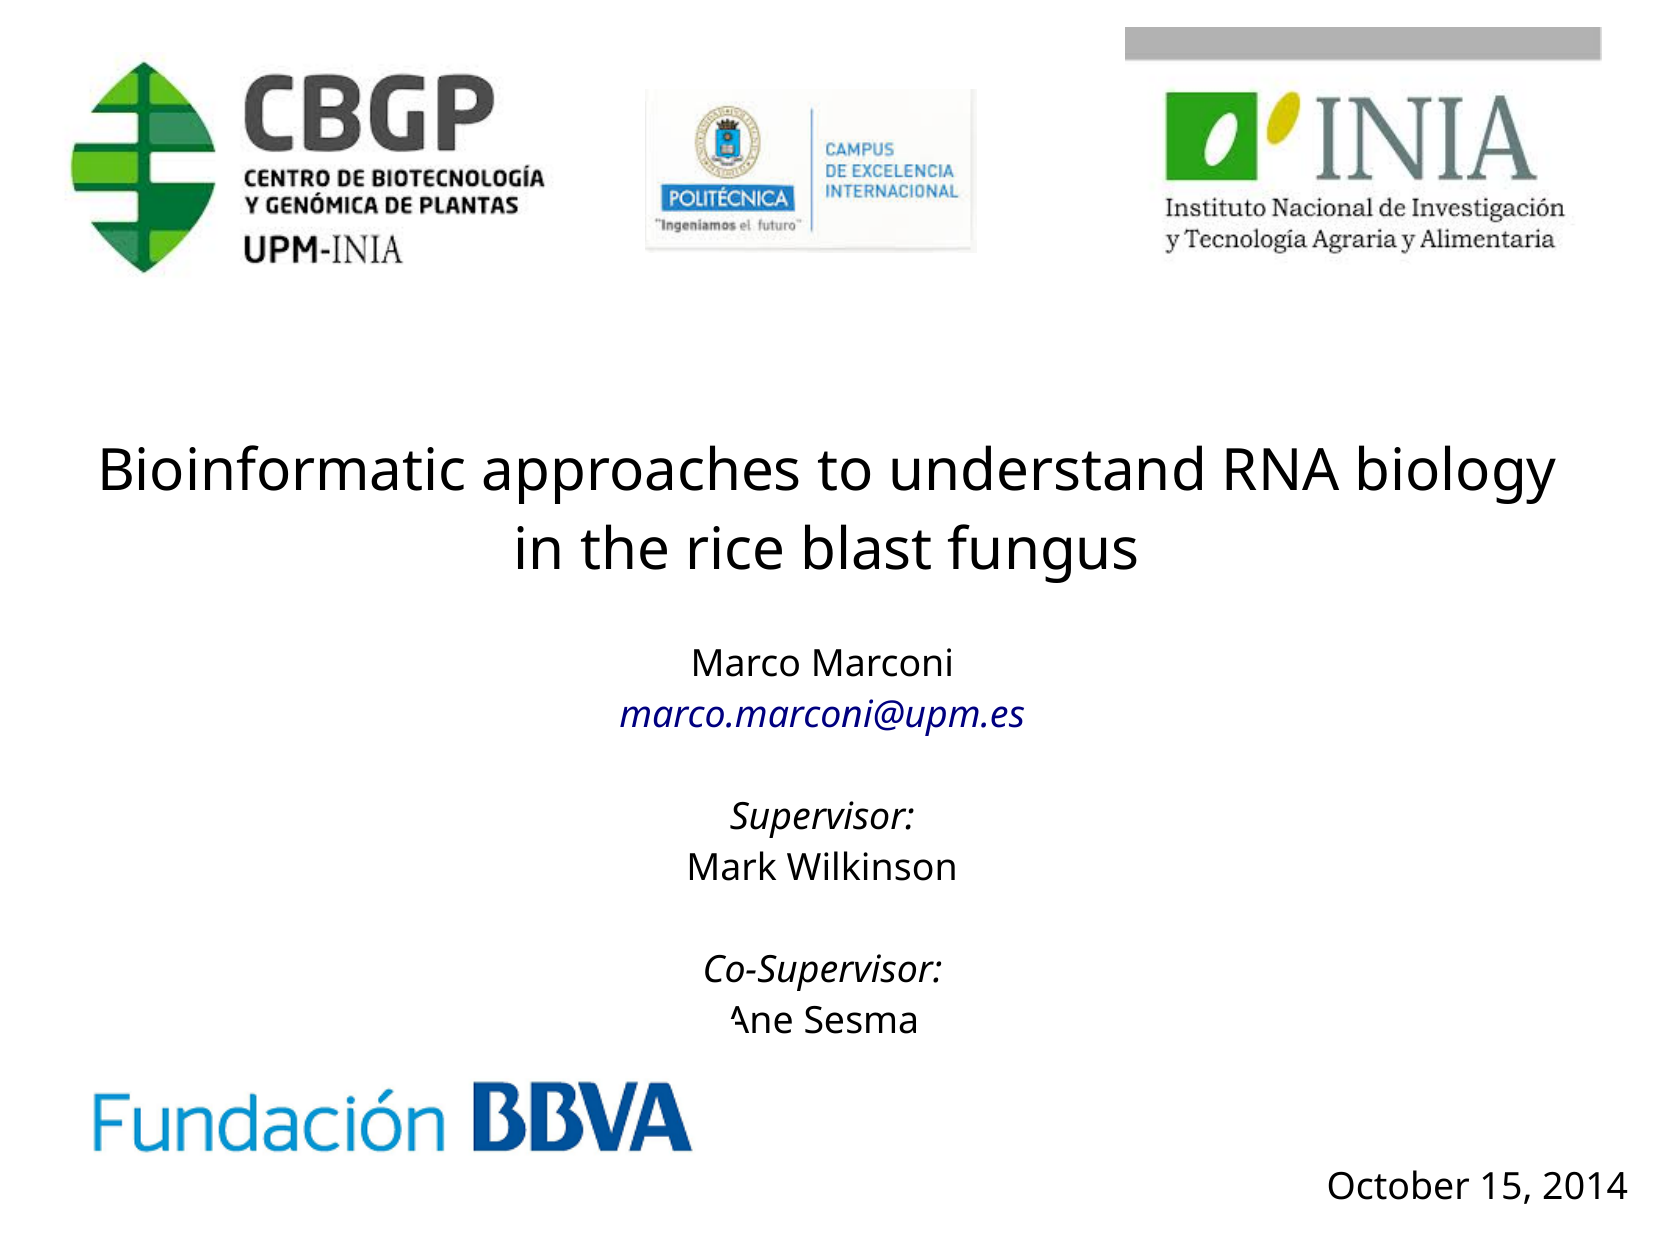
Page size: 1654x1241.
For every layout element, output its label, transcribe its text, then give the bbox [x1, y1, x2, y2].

text_box Marco Marconi marco.marconi@upm.es Supervisor: Mark Wilkinson Co-Supervisor: Ane Sesma [604, 628, 1021, 1009]
picture [645, 89, 977, 253]
text_box October 15, 2014 [1311, 1151, 1628, 1212]
title Bioinformatic approaches to understand RNA biology in the rice blast fungus [82, 403, 1571, 611]
picture [1125, 27, 1602, 286]
picture [40, 52, 571, 286]
picture [30, 1019, 736, 1214]
